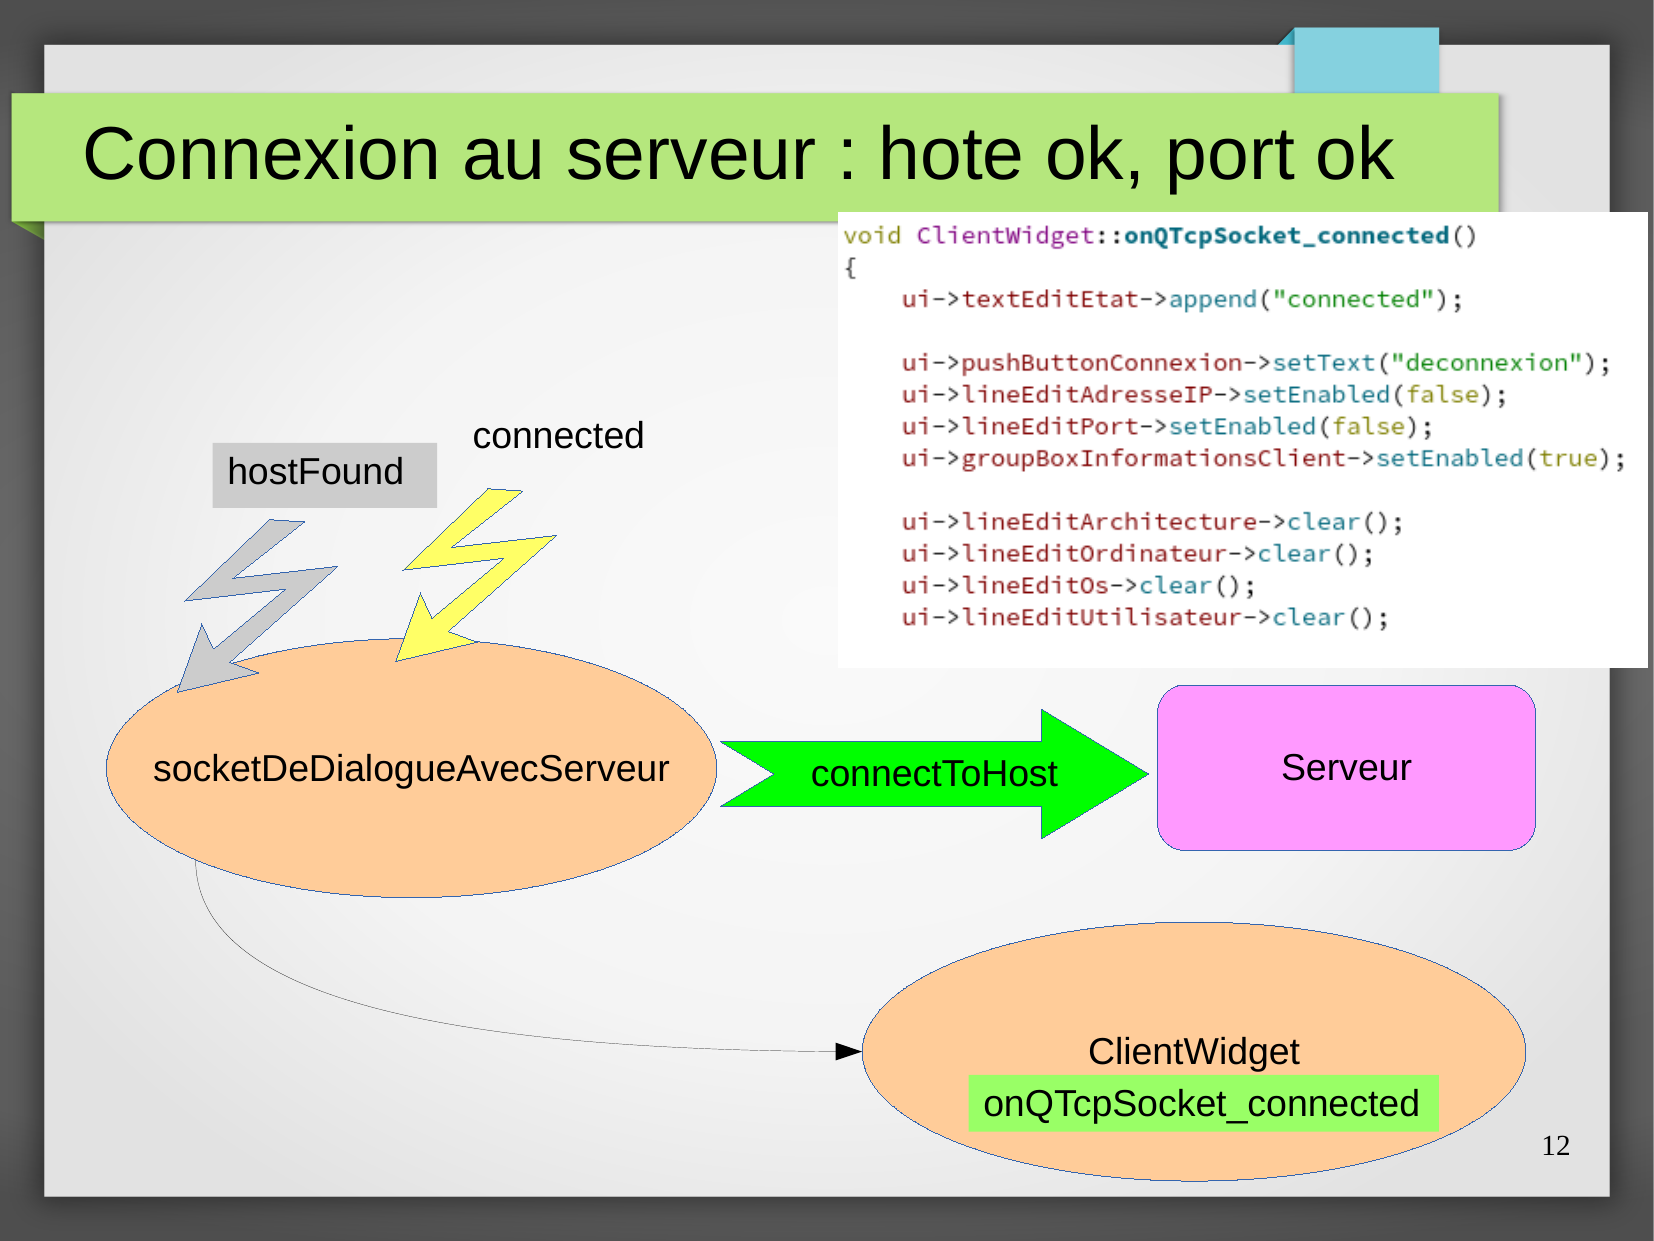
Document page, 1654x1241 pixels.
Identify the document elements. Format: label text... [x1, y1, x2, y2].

text_box [395, 488, 557, 662]
text_box socketDeDialogueAvecServeur [106, 638, 717, 898]
text_box onQTcpSocket_connected [968, 1074, 1439, 1132]
text_box Serveur [1157, 685, 1536, 851]
text_box [177, 519, 338, 693]
text_box ClientWidget [862, 922, 1526, 1182]
text_box connected [457, 407, 662, 473]
text_box hostFound [212, 442, 438, 508]
text_box connectToHost [720, 709, 1149, 839]
picture [0, 0, 1654, 1241]
title Connexion au serveur : hote ok, port ok [82, 94, 1477, 213]
